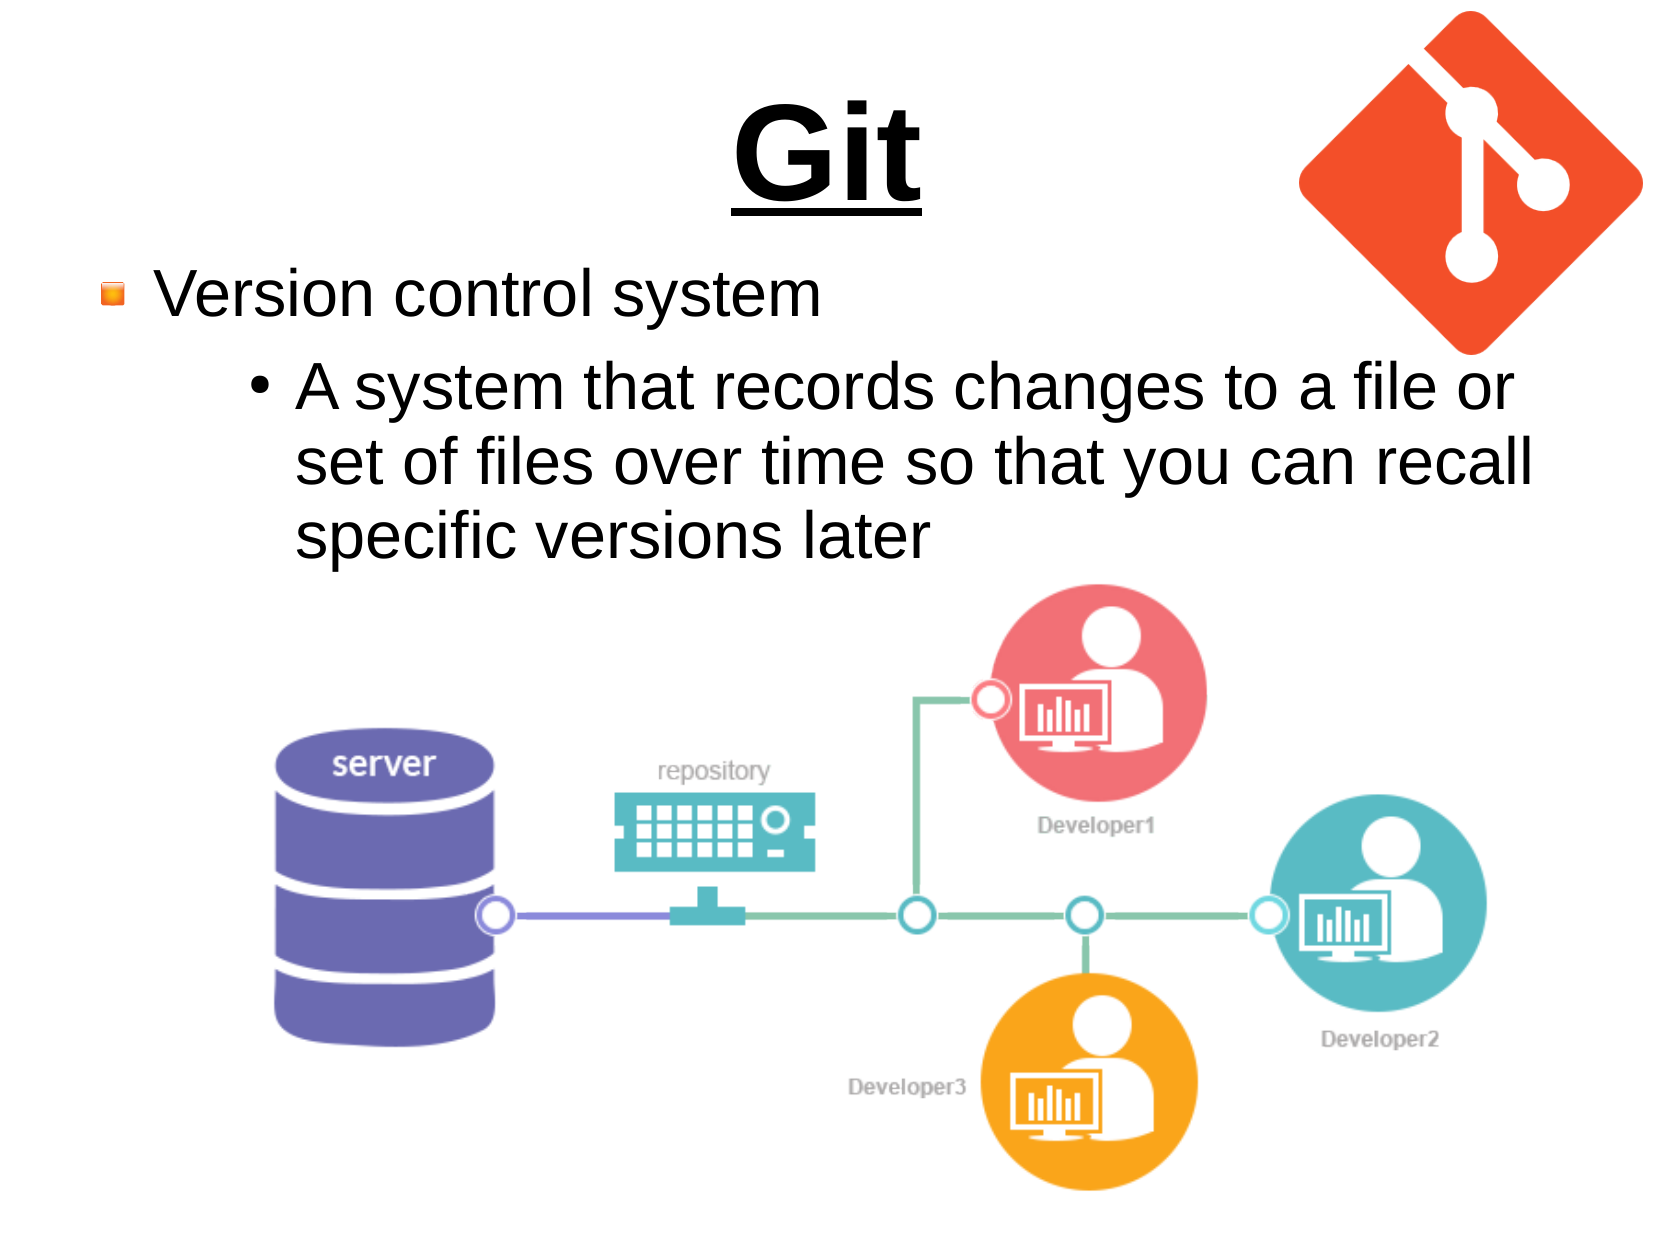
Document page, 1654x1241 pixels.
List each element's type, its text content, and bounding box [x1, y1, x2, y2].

picture [236, 570, 1524, 1215]
title Git [82, 49, 1299, 256]
list Version control system A system that records changes to a file or set of files over time so that you can recall specific versions later [82, 256, 1571, 1182]
picture [1299, 11, 1643, 355]
